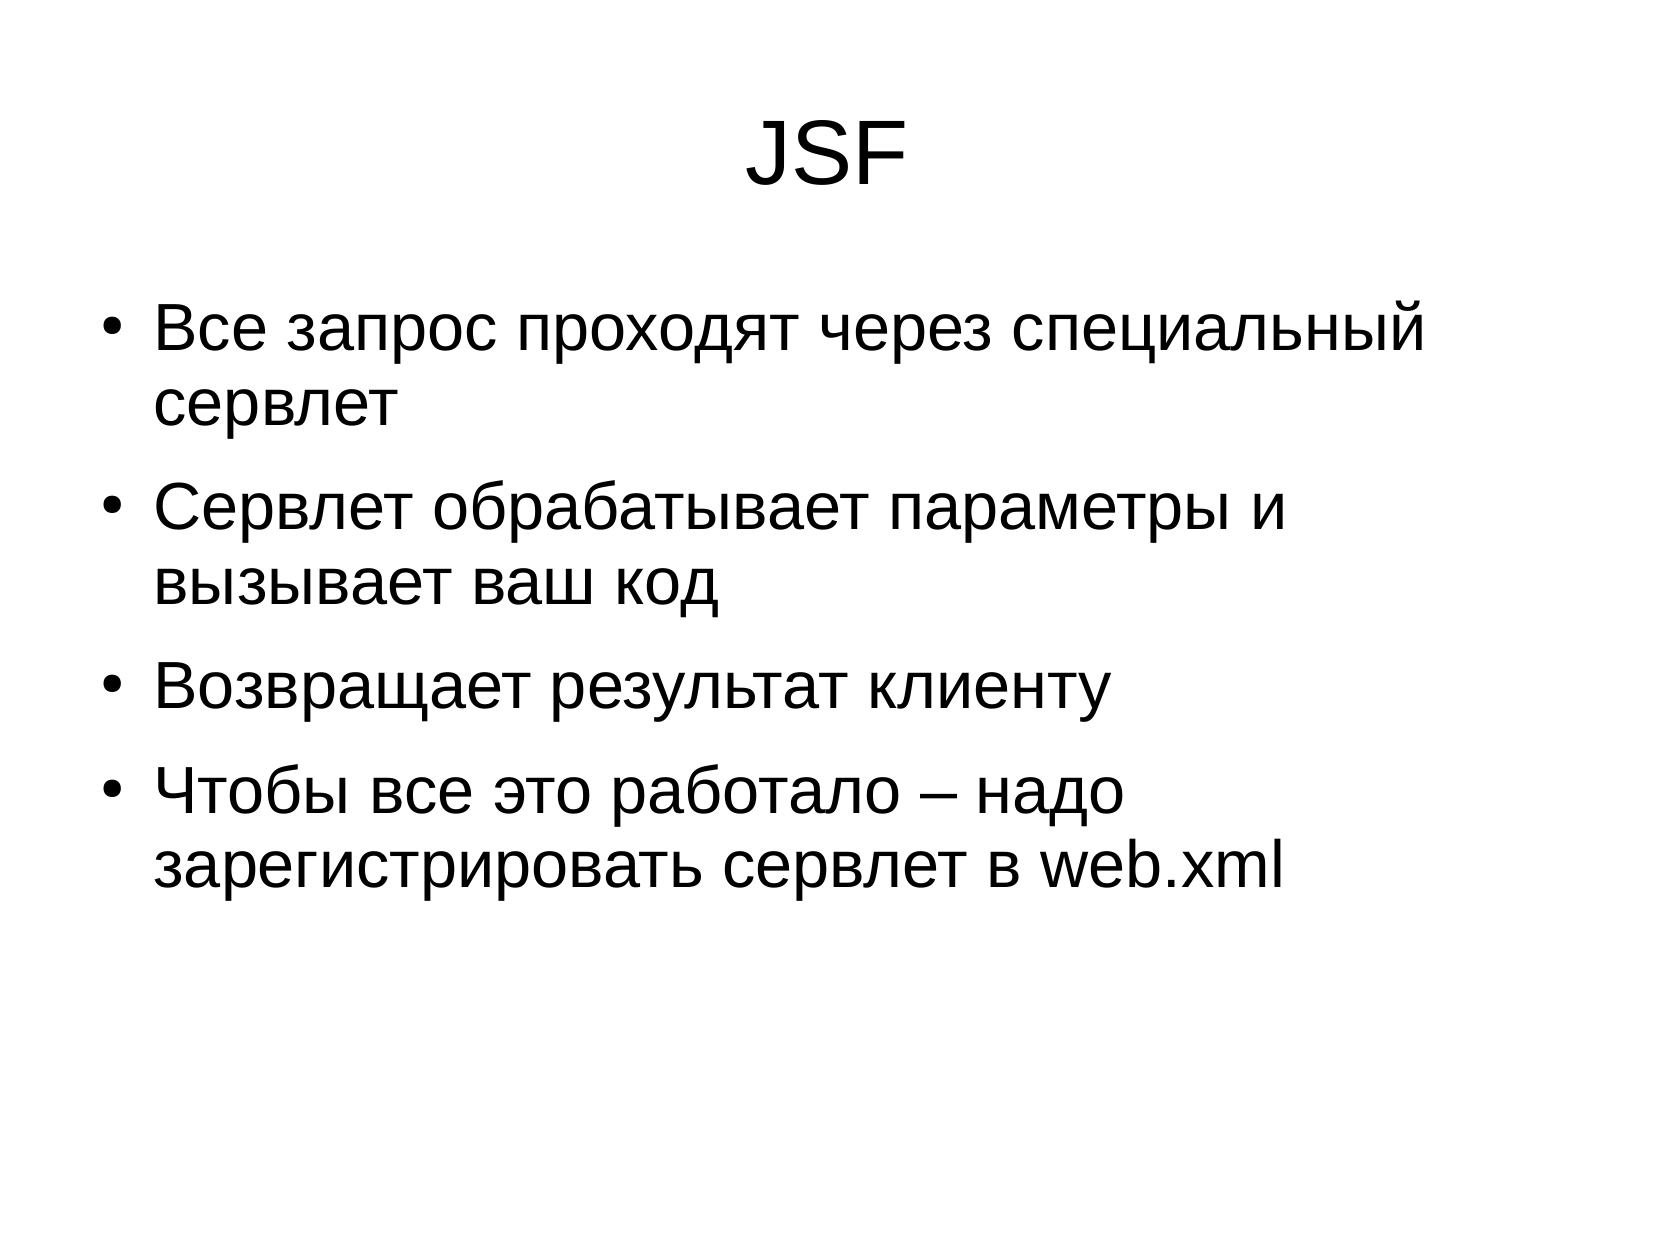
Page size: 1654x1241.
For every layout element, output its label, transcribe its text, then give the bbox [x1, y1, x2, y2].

title JSF [82, 49, 1571, 257]
list Все запрос проходят через специальный сервлет Сервлет обрабатывает параметры и вызывает ваш код Возвращает результат клиенту Чтобы все это работало – надо зарегистрировать сервлет в web.xml [82, 290, 1571, 1010]
